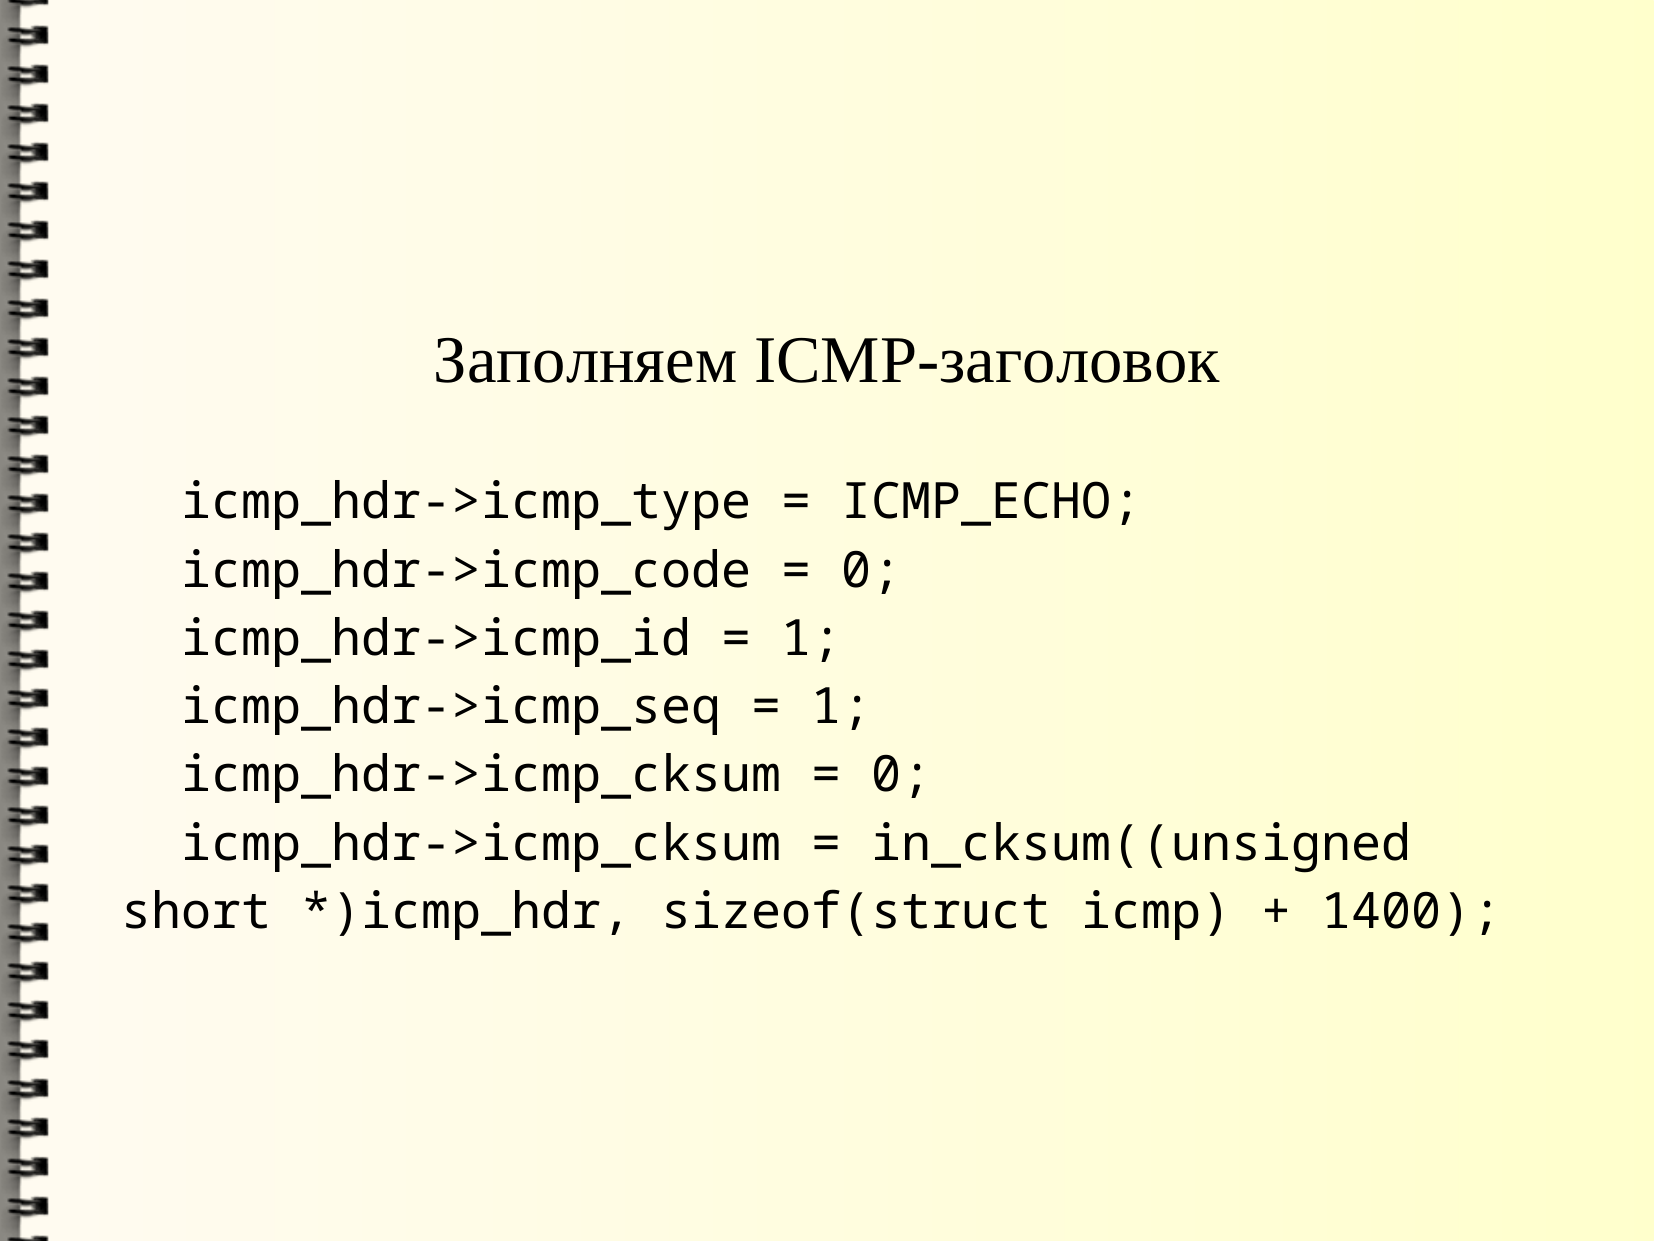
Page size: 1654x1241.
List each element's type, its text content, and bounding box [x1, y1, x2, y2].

subtitle Заполняем ICMP-заголовок icmp_hdr->icmp_type = ICMP_ECHO; icmp_hdr->icmp_code = 0; icmp_hdr->icmp_id = 1; icmp_hdr->icmp_seq = 1; icmp_hdr->icmp_cksum = 0; icmp_hdr->icmp_cksum = in_cksum((unsigned short *)icmp_hdr, sizeof(struct icmp) + 1400); [121, 110, 1534, 1156]
picture [0, 0, 1654, 1241]
